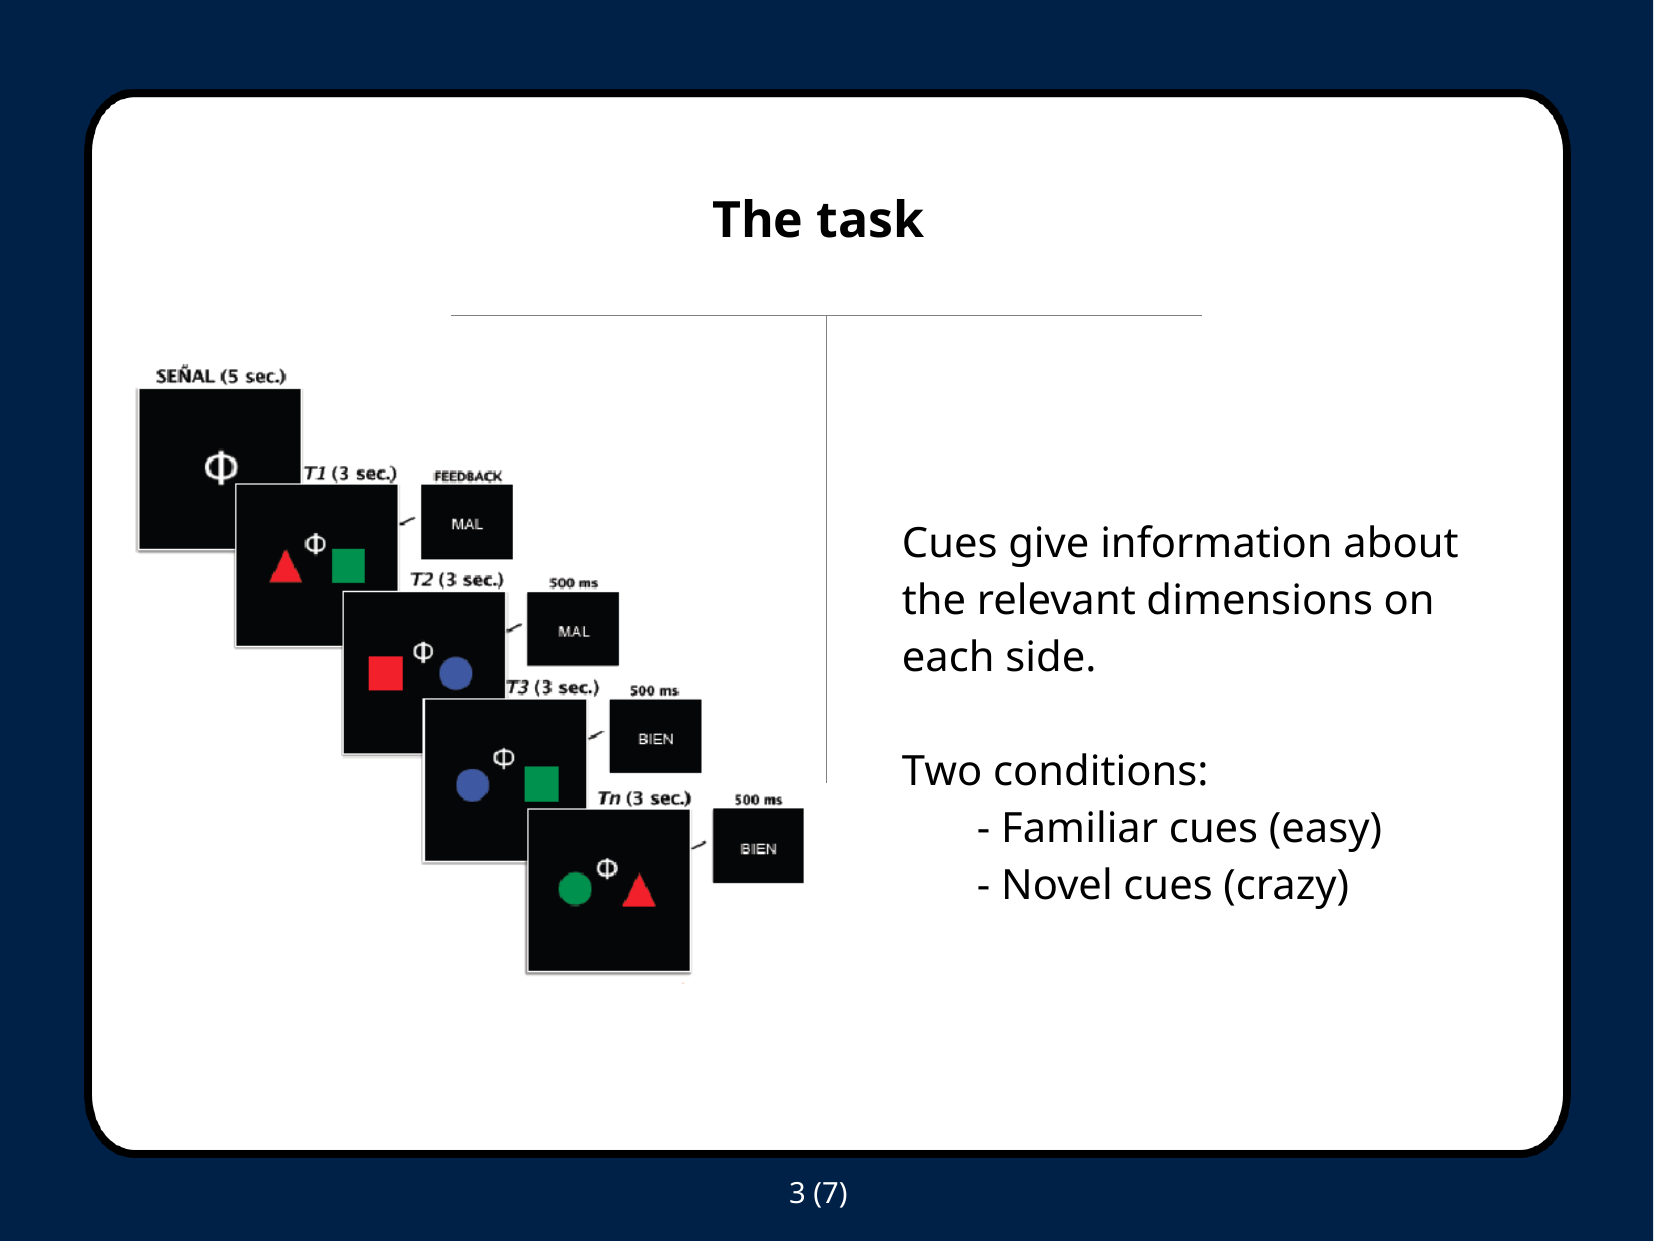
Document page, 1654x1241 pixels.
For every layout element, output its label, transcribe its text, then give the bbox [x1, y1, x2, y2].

title Cues give information about the relevant dimensions on each side. Two conditions: - Familiar cues (easy) - Novel cues (crazy) [901, 391, 1516, 1090]
title 3 (7) [74, 1170, 1562, 1214]
title The task [74, 188, 1562, 247]
picture [0, 0, 1654, 1241]
